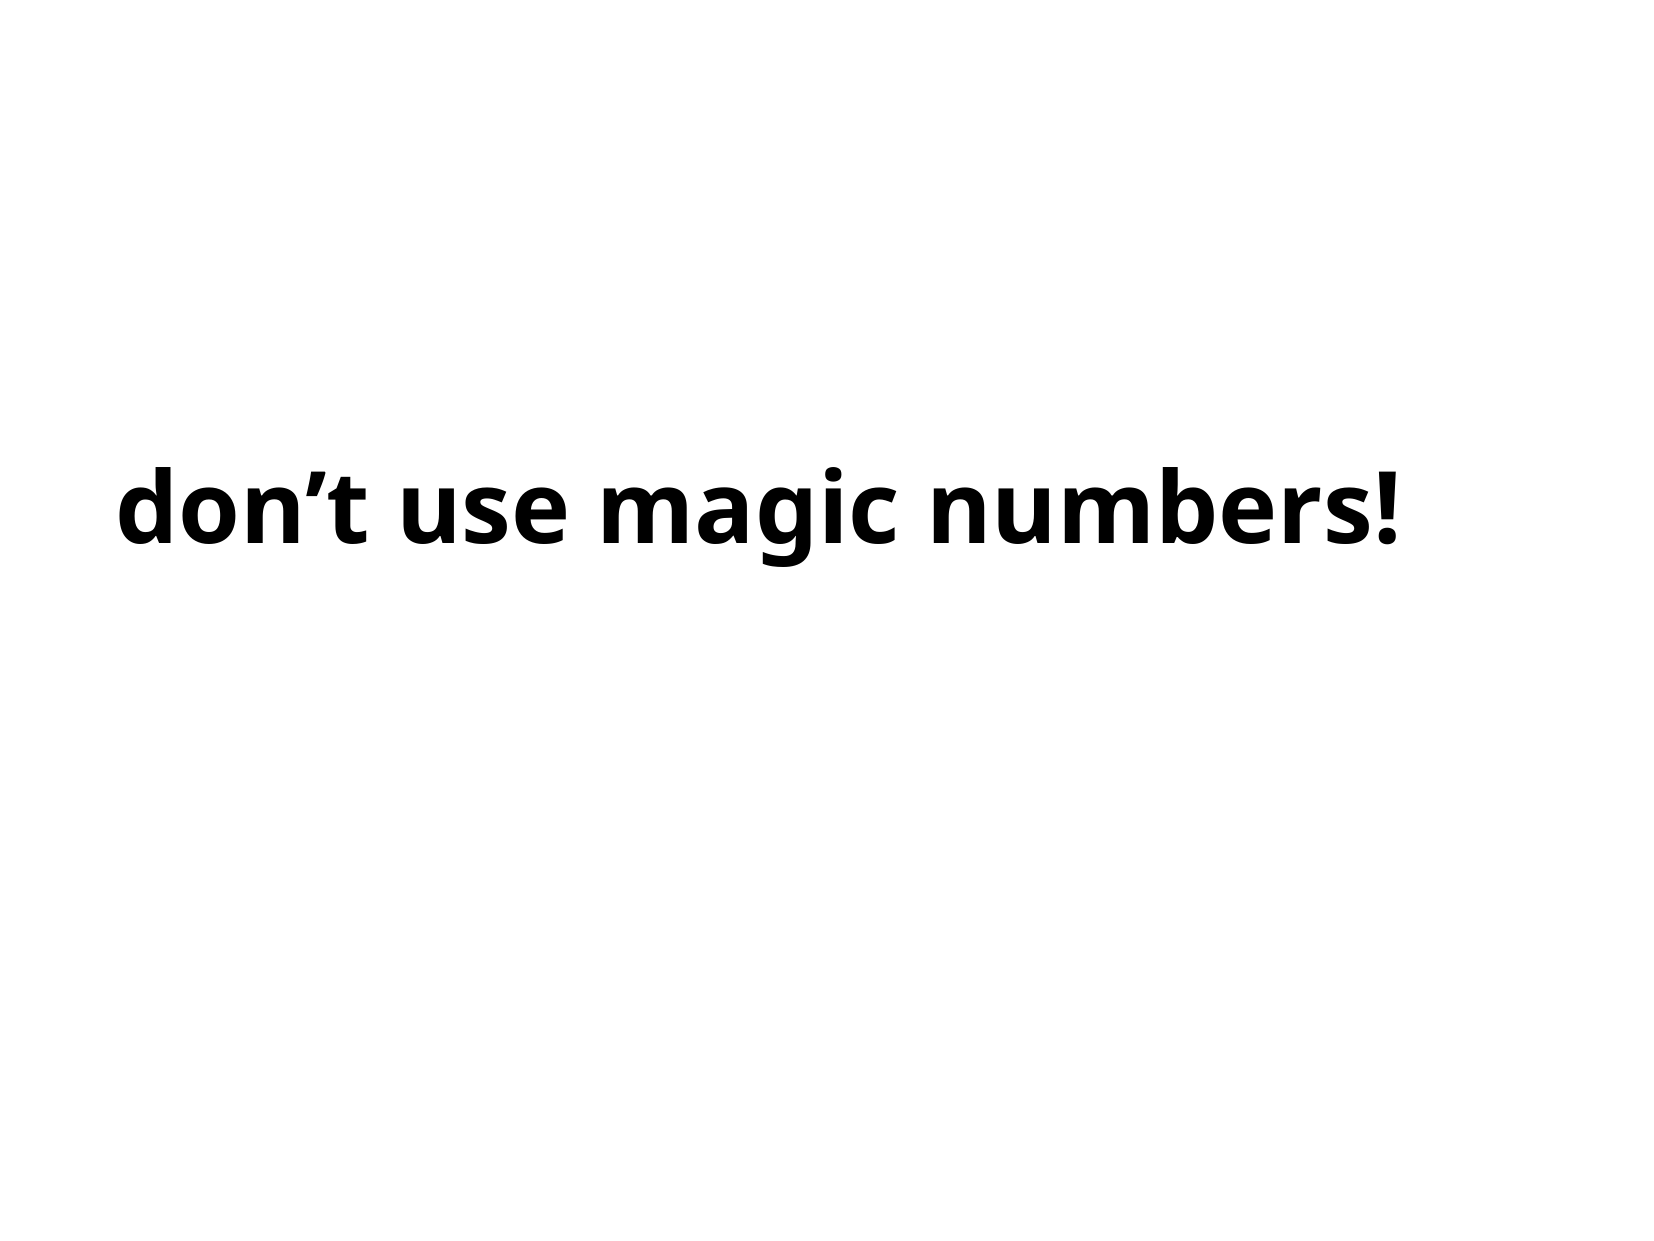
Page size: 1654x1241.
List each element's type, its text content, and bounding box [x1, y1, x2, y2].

text_box don’t use magic numbers! [100, 429, 1608, 991]
